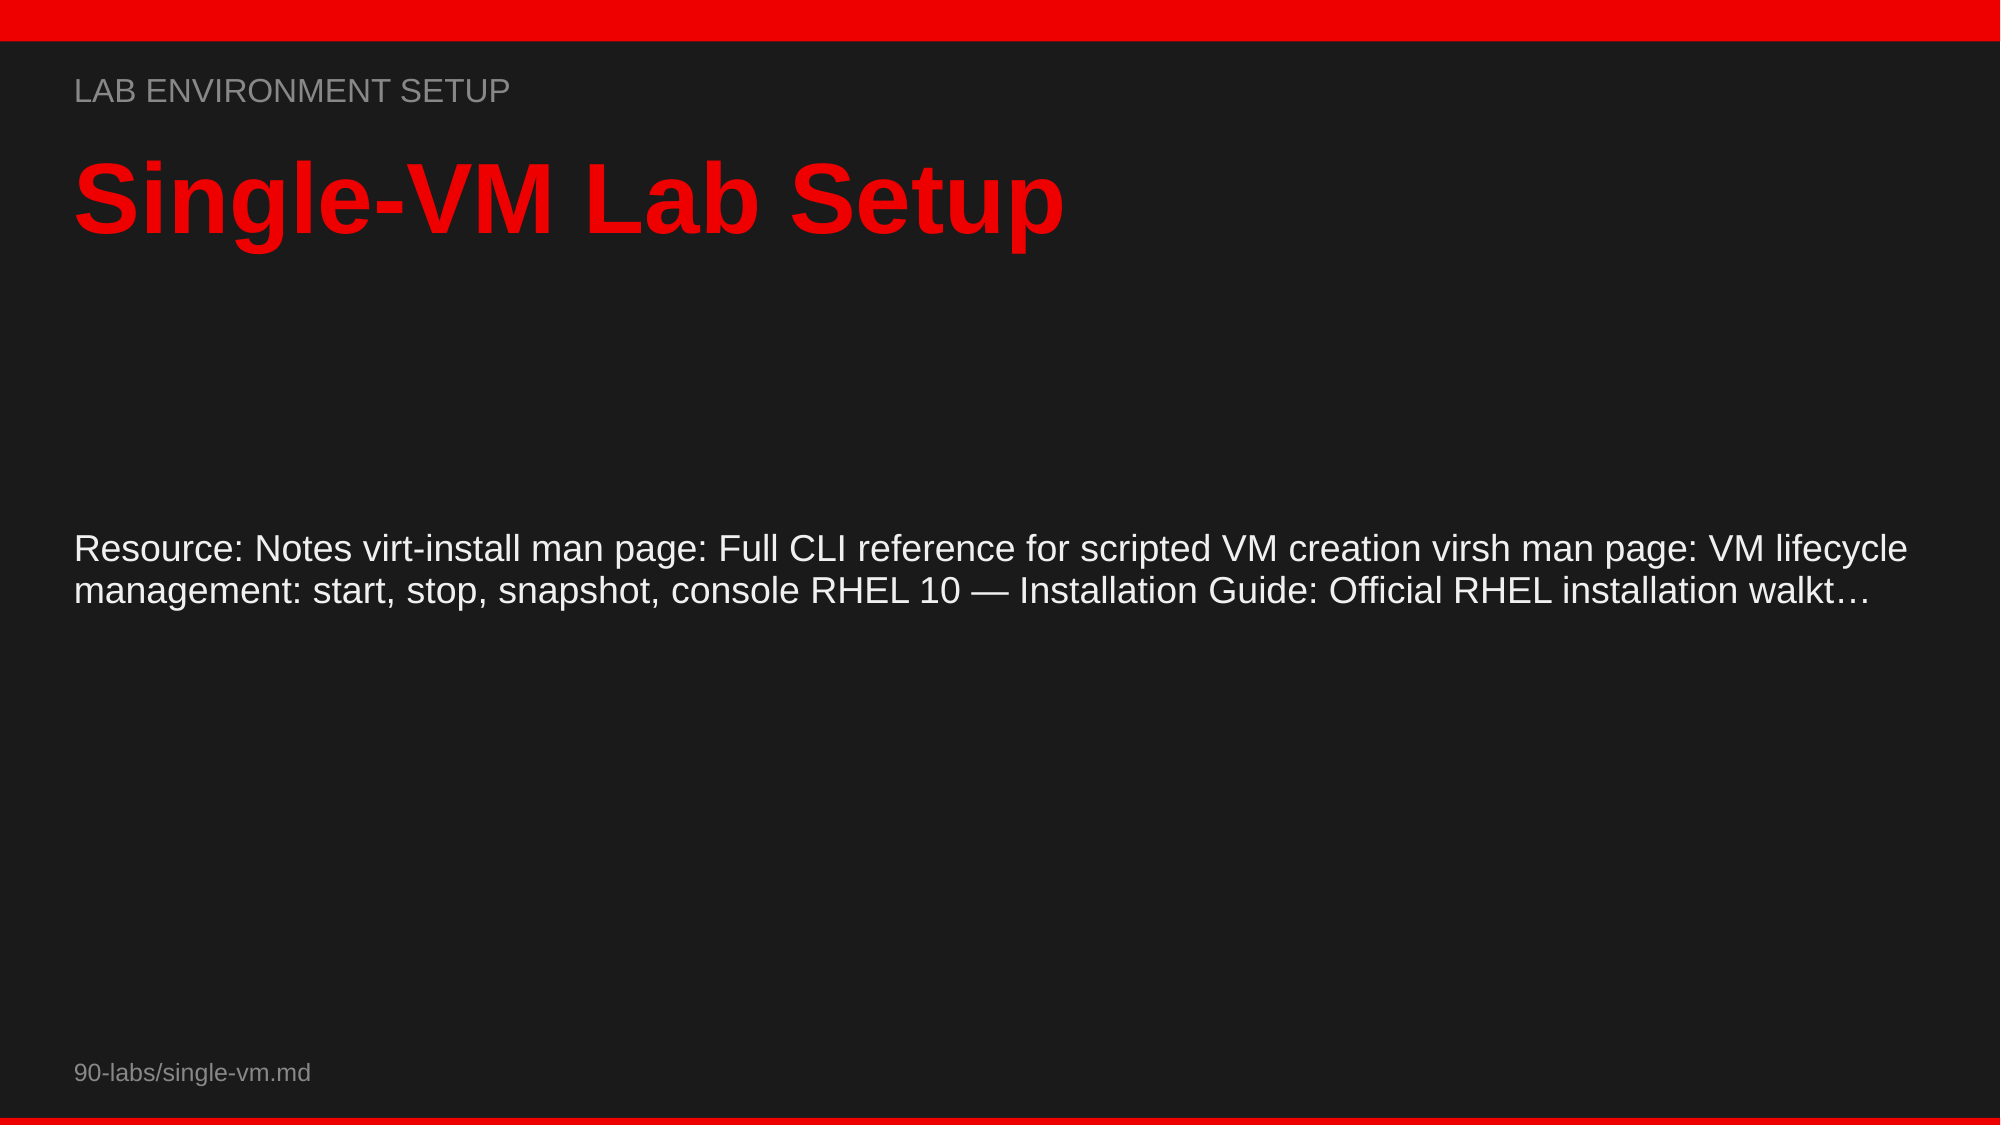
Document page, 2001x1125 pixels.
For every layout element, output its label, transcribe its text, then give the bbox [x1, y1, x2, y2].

text_box [0, 0, 2001, 42]
text_box Single-VM Lab Setup [59, 135, 1942, 461]
text_box LAB ENVIRONMENT SETUP [59, 64, 1942, 119]
text_box [0, 1117, 2001, 1125]
text_box Resource: Notes virt-install man page: Full CLI reference for scripted VM creation virsh man page: VM lifecycle management: start, stop, snapshot, console RHEL 10 — Installation Guide: Official RHEL installation walkt… [59, 519, 1942, 727]
text_box 90-labs/single-vm.md [59, 1051, 1942, 1093]
